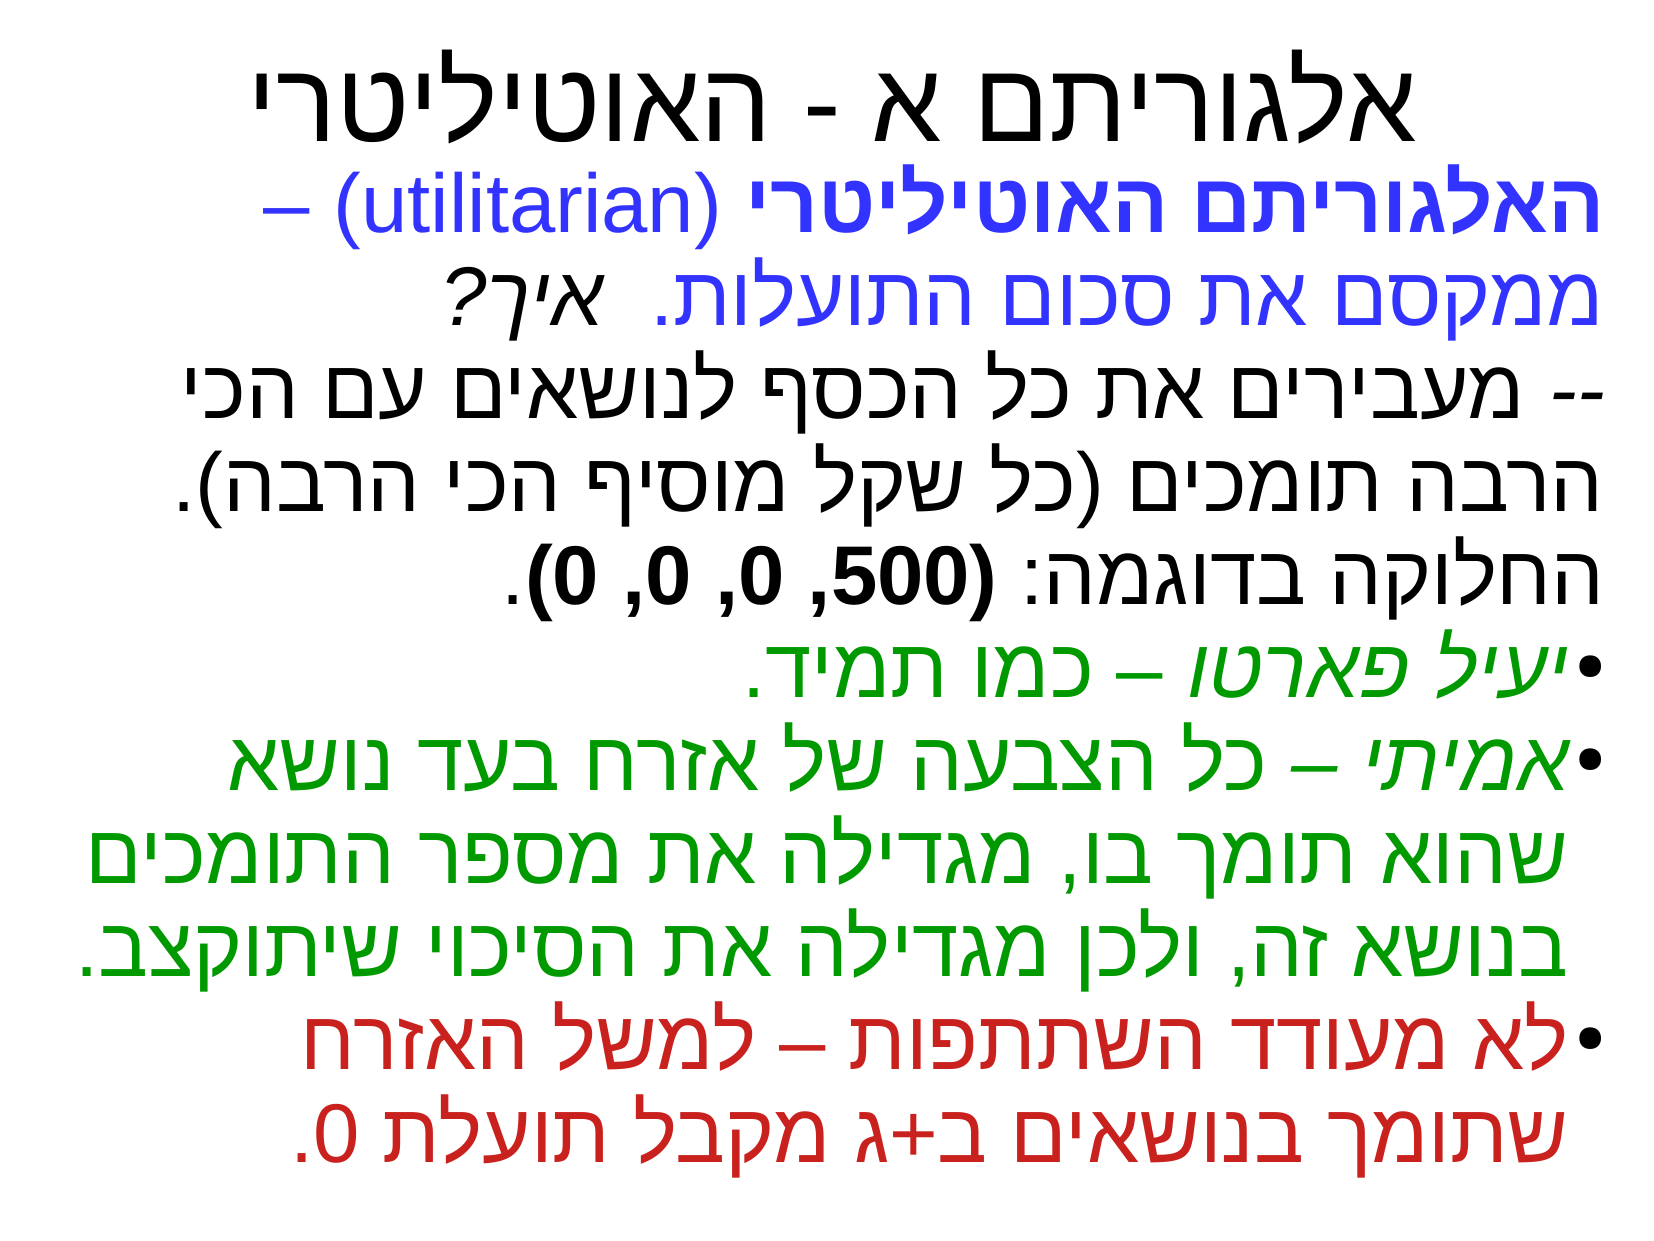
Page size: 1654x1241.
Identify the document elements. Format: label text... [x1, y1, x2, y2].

title אלגוריתם א - האוטיליטרי [45, 0, 1621, 150]
text_box האלגוריתם האוטיליטרי (utilitarian) – ממקסם את סכום התועלות. איך? -- מעבירים את כל הכסף לנושאים עם הכי הרבה תומכים (כל שקל מוסיף הכי הרבה). החלוקה בדוגמה: (500, 0, 0, 0). יעיל פארטו – כמו תמיד. אמיתי – כל הצבעה של אזרח בעד נושא שהוא תומך בו, מגדילה את מספר התומכים בנושא זה, ולכן מגדילה את הסיכוי שיתוקצב. לא מעודד השתתפות – למשל האזרח שתומך בנושאים ב+ג מקבל תועלת 0. [45, 150, 1621, 1188]
